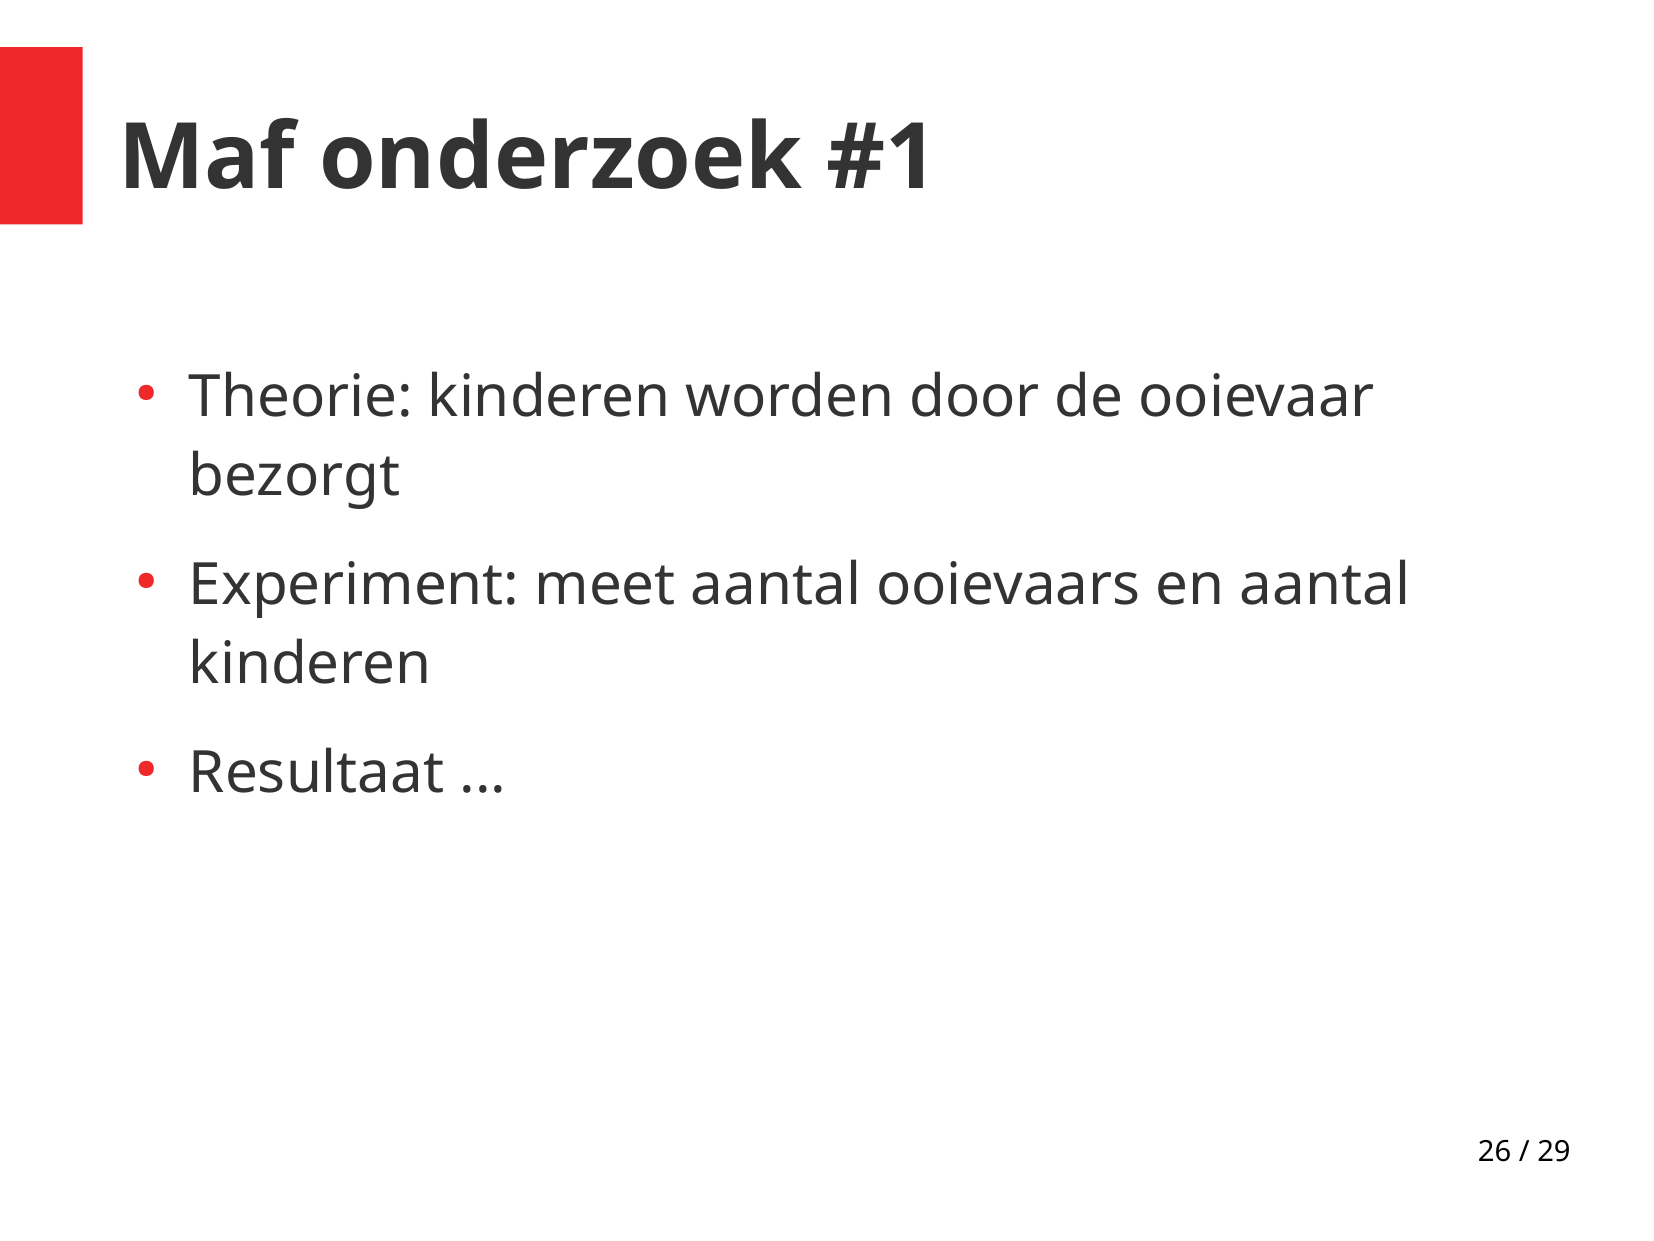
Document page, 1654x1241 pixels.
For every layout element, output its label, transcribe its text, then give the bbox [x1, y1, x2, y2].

list Theorie: kinderen worden door de ooievaar bezorgt Experiment: meet aantal ooievaars en aantal kinderen Resultaat ... [118, 354, 1536, 1074]
title Maf onderzoek #1 [118, 49, 1571, 257]
